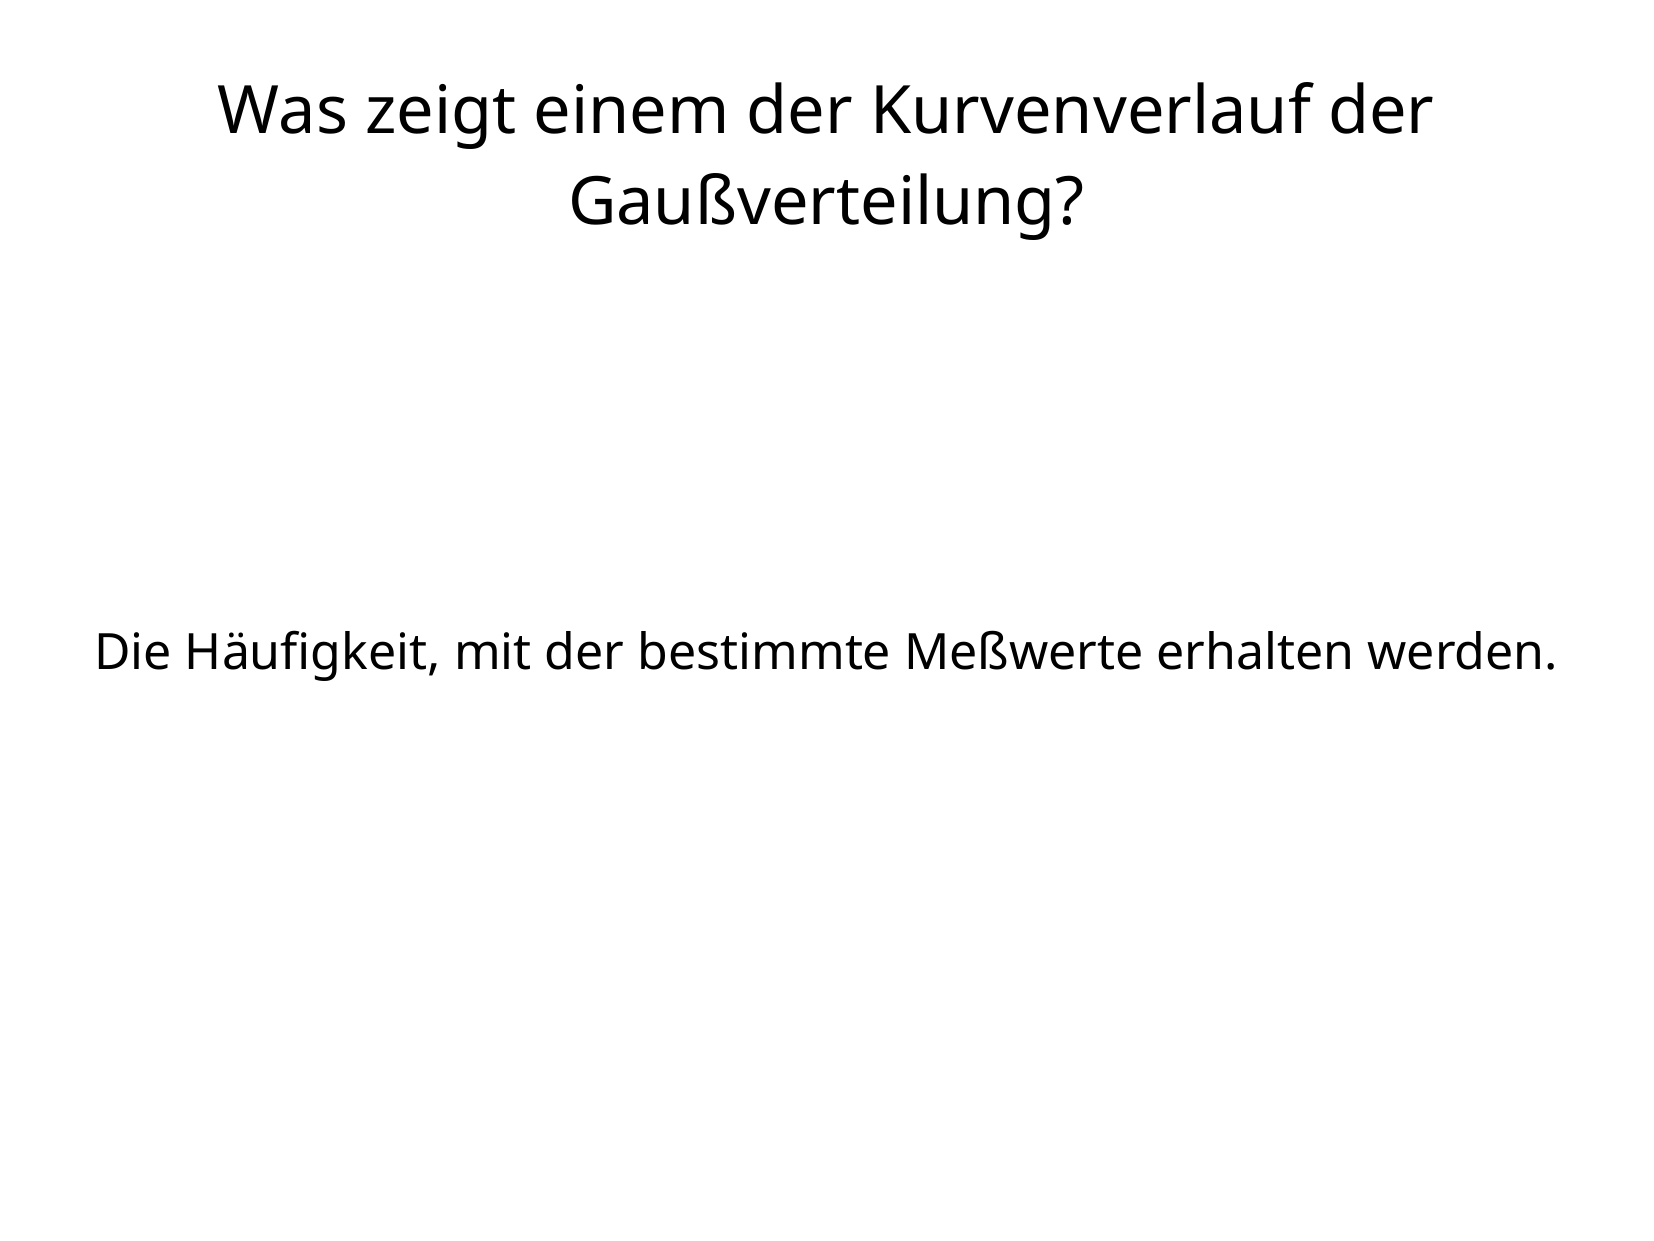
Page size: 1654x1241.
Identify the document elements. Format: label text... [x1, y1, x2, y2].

title Was zeigt einem der Kurvenverlauf der Gaußverteilung? [82, 49, 1571, 257]
subtitle Die Häufigkeit, mit der bestimmte Meßwerte erhalten werden. [82, 290, 1571, 1010]
